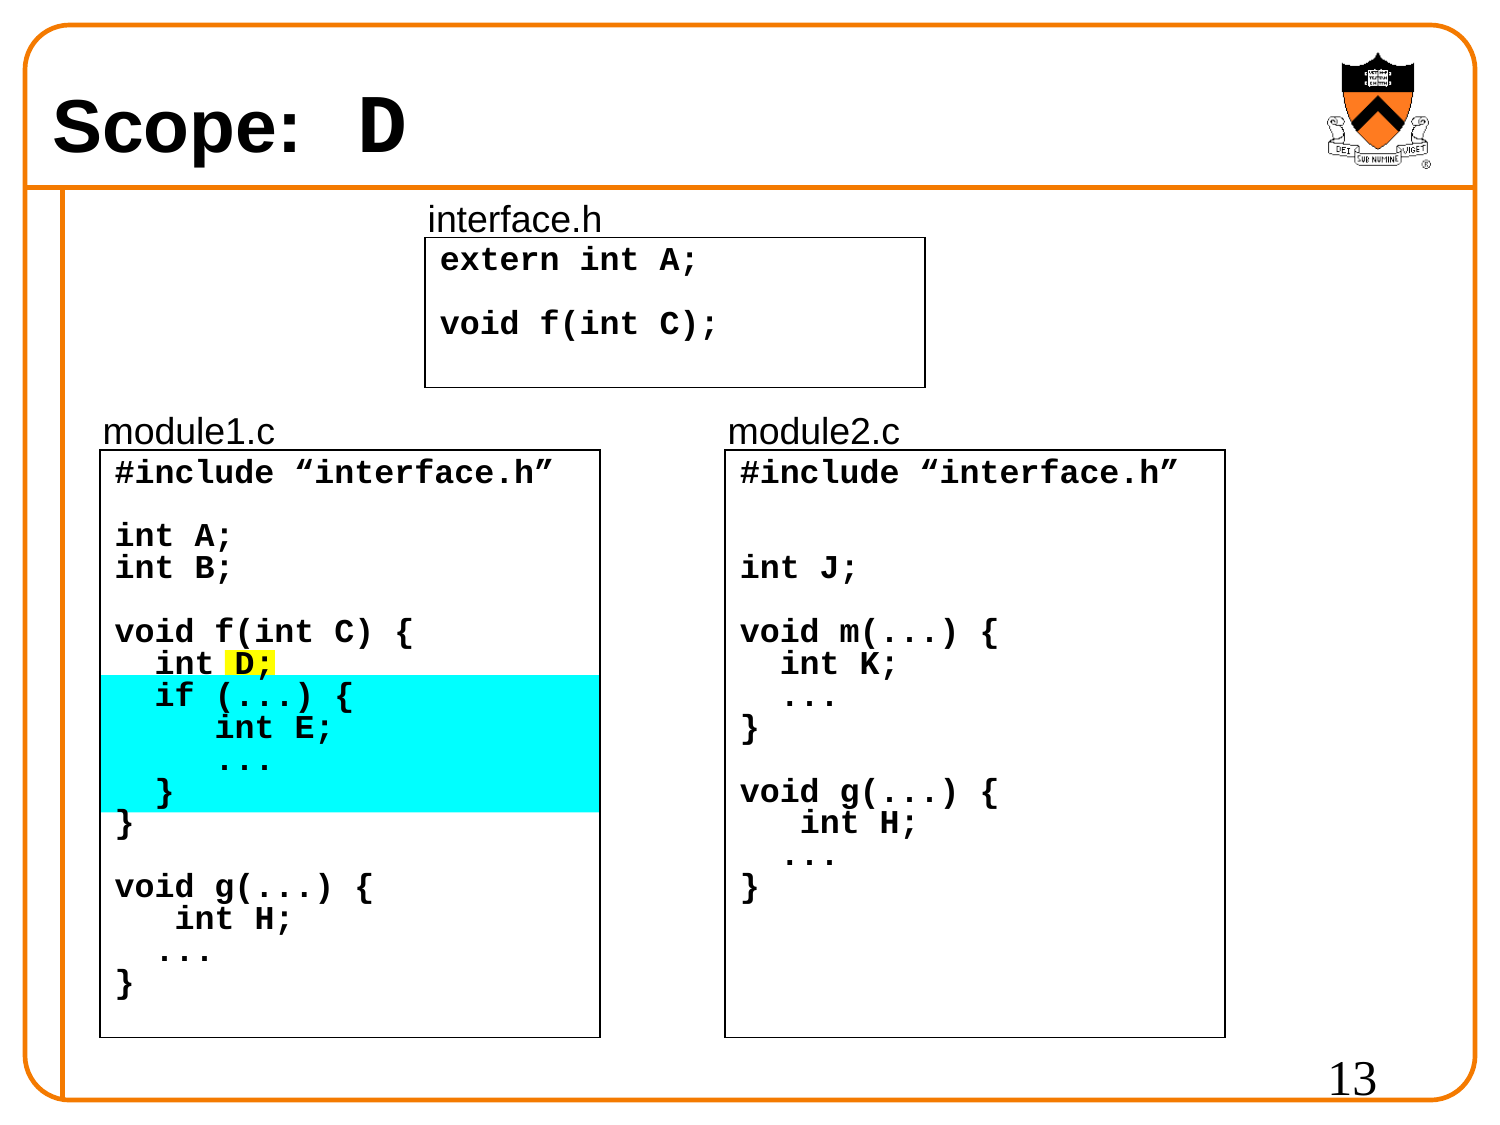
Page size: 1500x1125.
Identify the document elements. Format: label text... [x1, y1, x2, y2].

text_box extern int A; void f(int C); [425, 237, 925, 388]
picture [1325, 49, 1431, 61]
text_box module1.c [87, 399, 291, 461]
text_box interface.h [412, 187, 618, 248]
text_box #include “interface.h” int A; int B; void f(int C) { int D; if (...) { int E; ... } } void g(...) { int H; ... } [99, 450, 600, 1038]
text_box #include “interface.h” int J; void m(...) { int K; ... } void g(...) { int H; ... } [725, 450, 1225, 1038]
text_box module2.c [712, 399, 916, 461]
title Scope: D [37, 61, 1438, 177]
